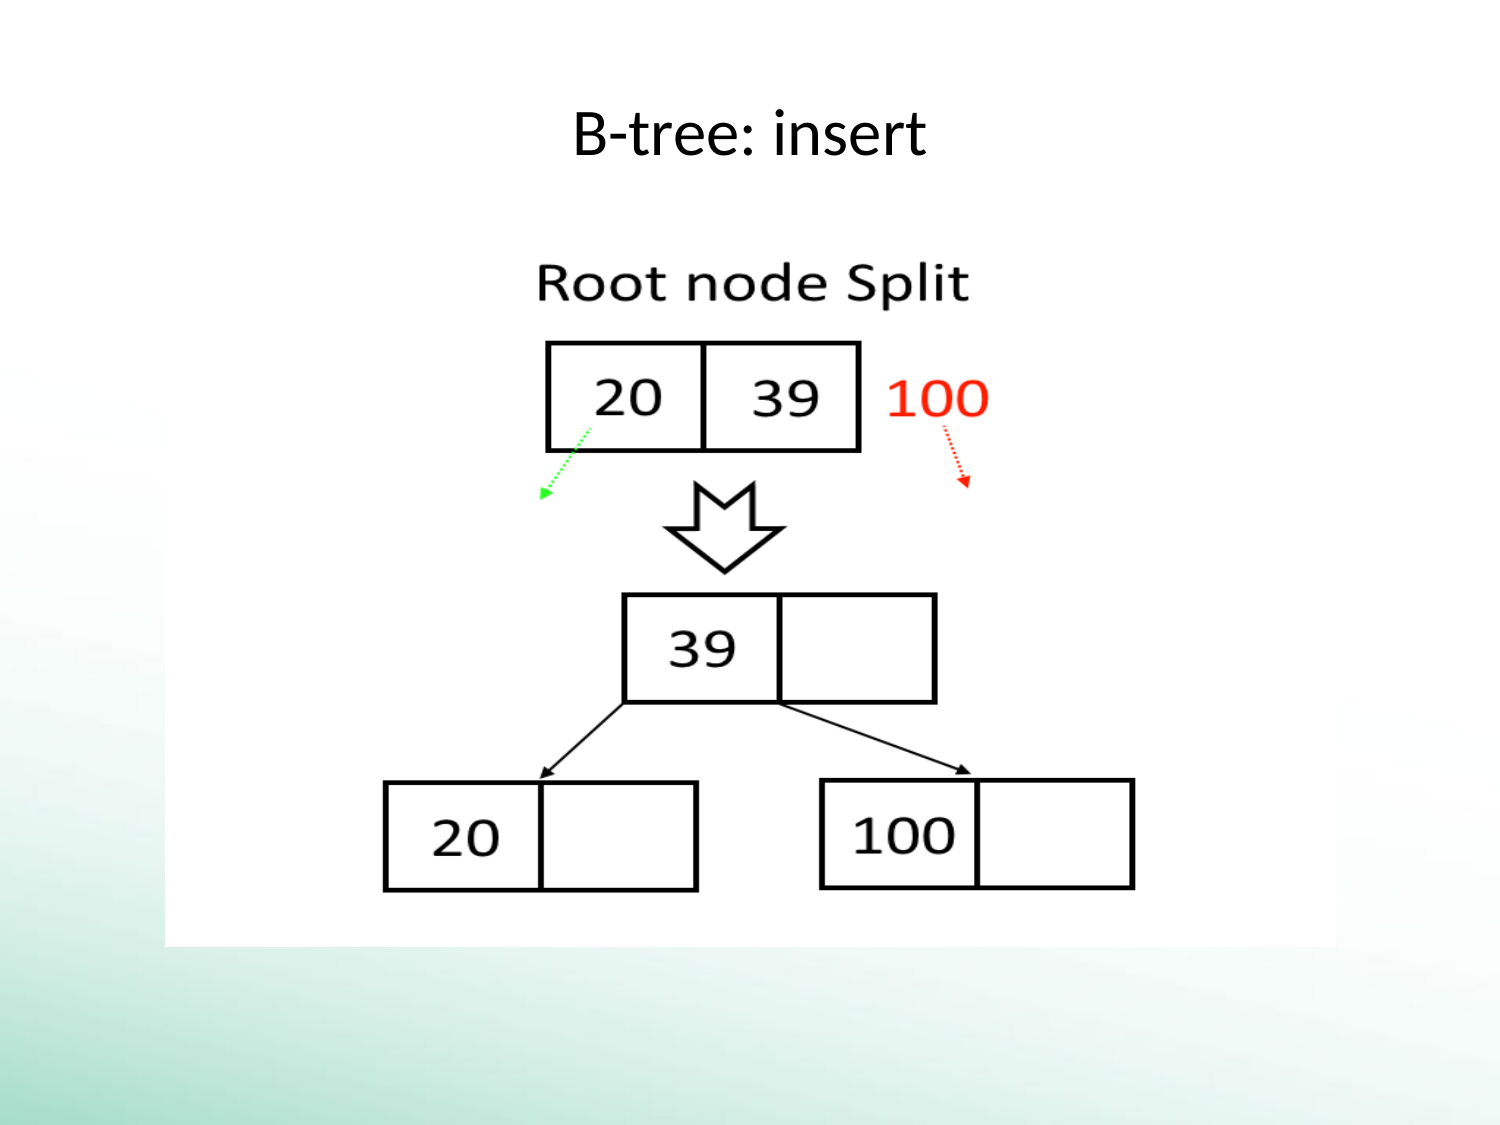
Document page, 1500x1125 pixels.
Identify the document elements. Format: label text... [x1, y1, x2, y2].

title B-tree: insert [75, 45, 1425, 233]
subtitle a [75, 262, 1425, 1005]
picture [0, 0, 1500, 1125]
